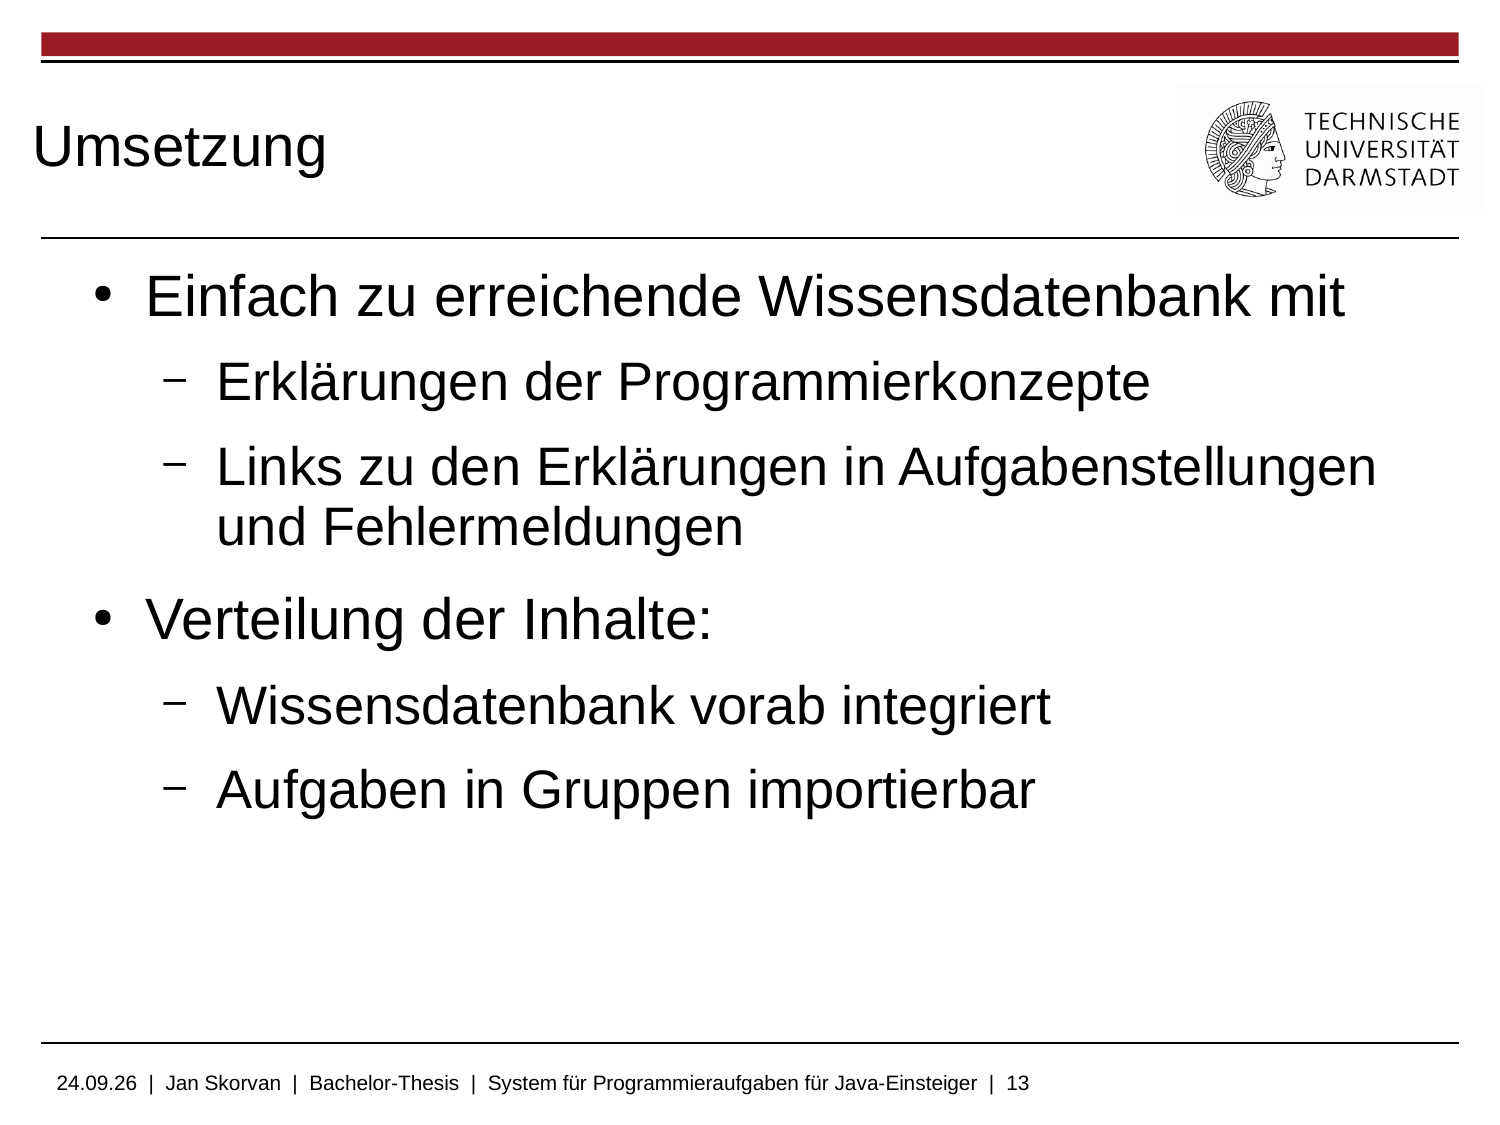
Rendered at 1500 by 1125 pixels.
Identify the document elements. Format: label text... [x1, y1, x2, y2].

title Umsetzung [32, 70, 1123, 222]
list Einfach zu erreichende Wissensdatenbank mit Erklärungen der Programmierkonzepte Links zu den Erklärungen in Aufgabenstellungen und Fehlermeldungen Verteilung der Inhalte: Wissensdatenbank vorab integriert Aufgaben in Gruppen importierbar [75, 263, 1425, 916]
